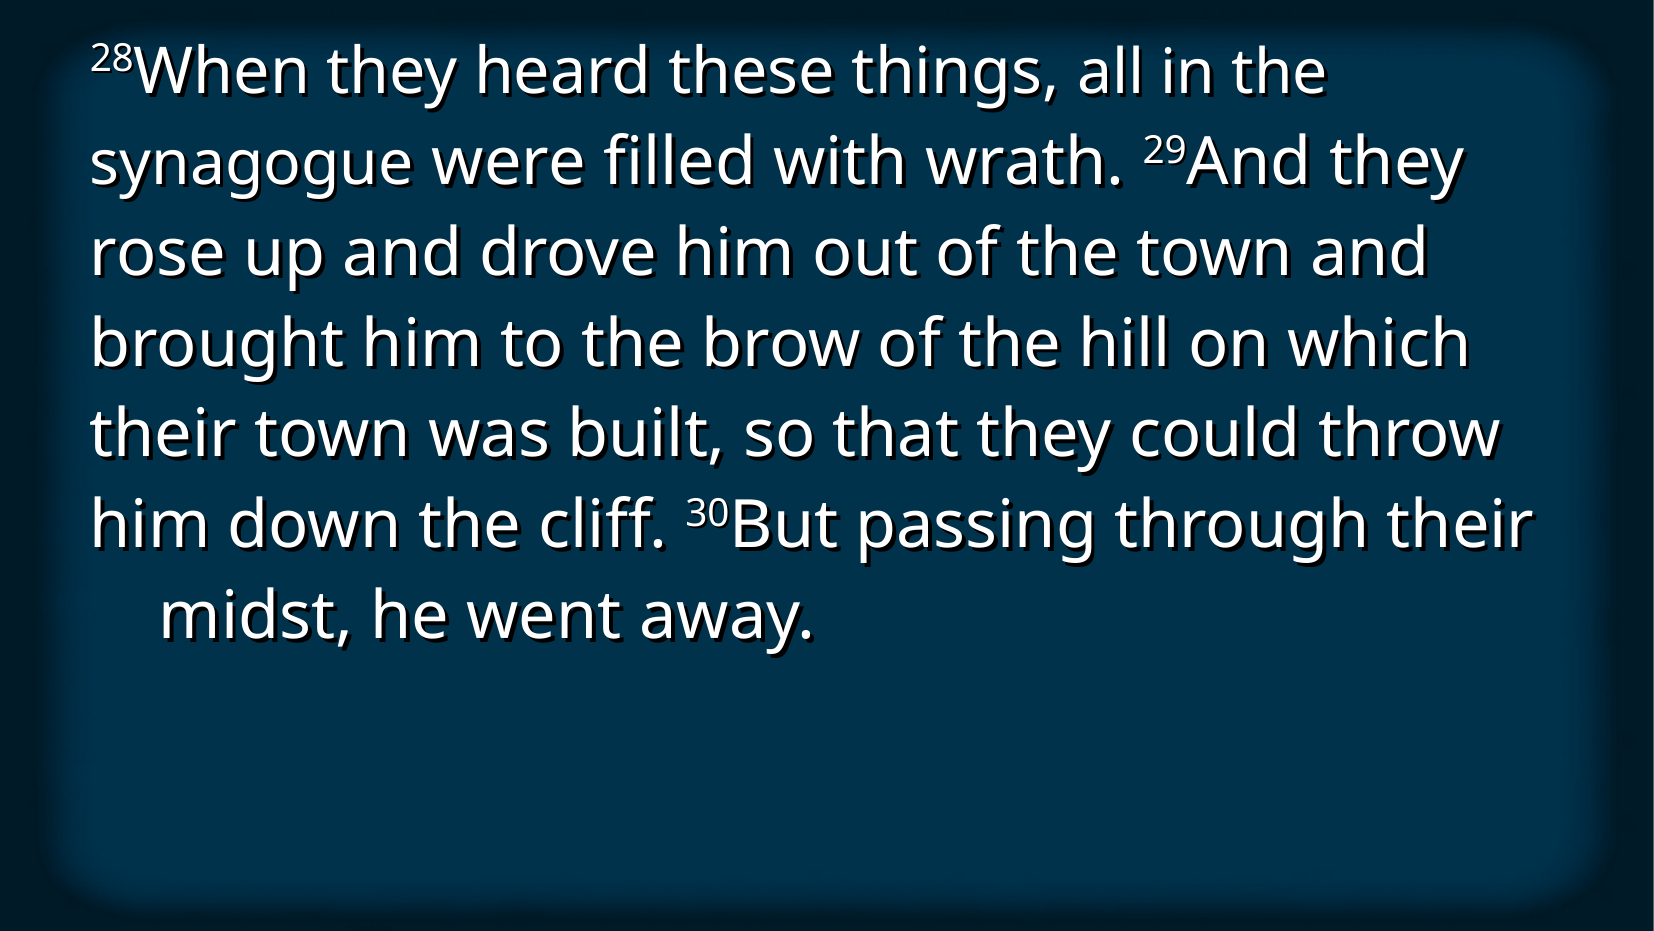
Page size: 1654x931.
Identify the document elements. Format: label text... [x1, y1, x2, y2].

picture [0, 0, 1654, 931]
text_box 28When they heard these things, all in the synagogue were filled with wrath. 29And they rose up and drove him out of the town and brought him to the brow of the hill on which their town was built, so that they could throw him down the cliff. 30But passing through their midst, he went away. [75, 15, 1606, 652]
